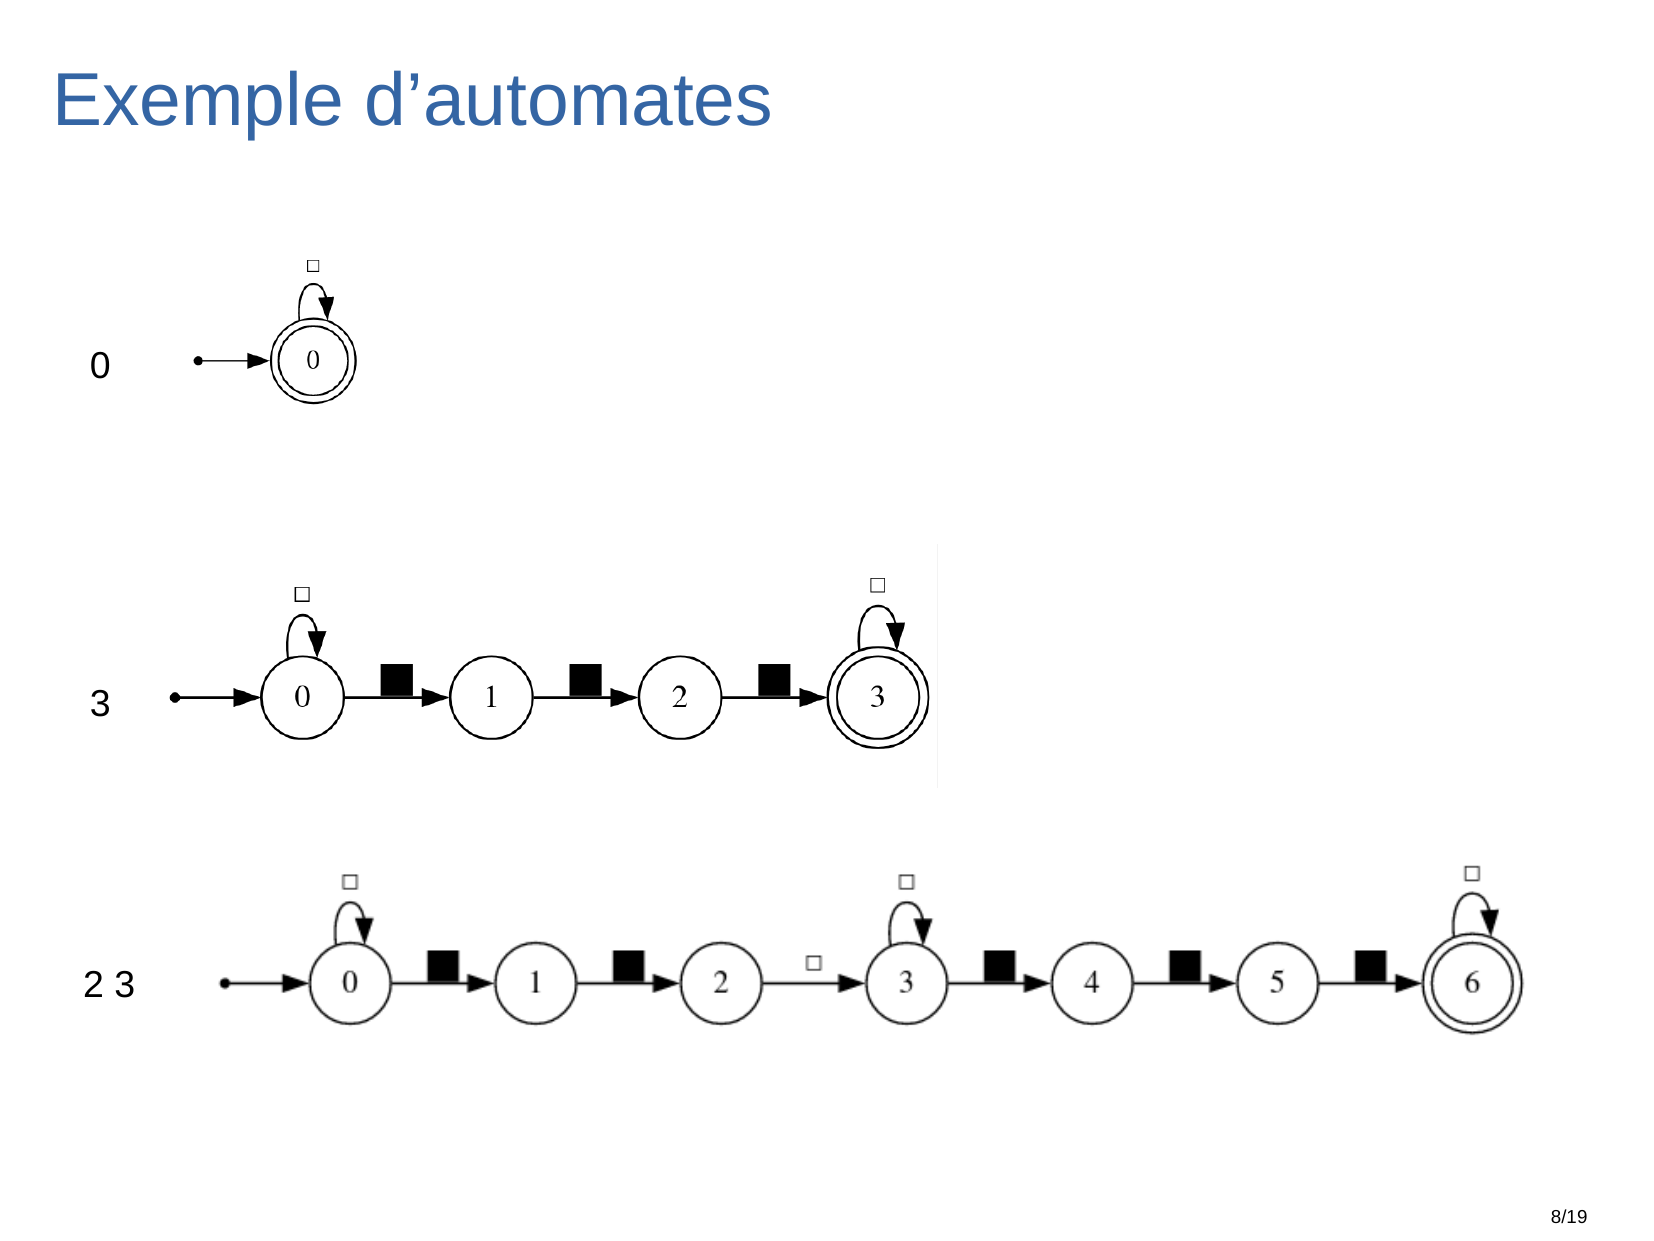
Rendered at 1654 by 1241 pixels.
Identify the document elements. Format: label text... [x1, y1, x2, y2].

text_box 2 3 [68, 955, 151, 1013]
picture [163, 544, 1585, 1096]
text_box 0 [75, 337, 126, 395]
picture [187, 236, 379, 451]
text_box 3 [75, 675, 126, 732]
text_box Exemple d’automates [37, 50, 863, 151]
text_box 8/19 [1536, 1198, 1613, 1235]
